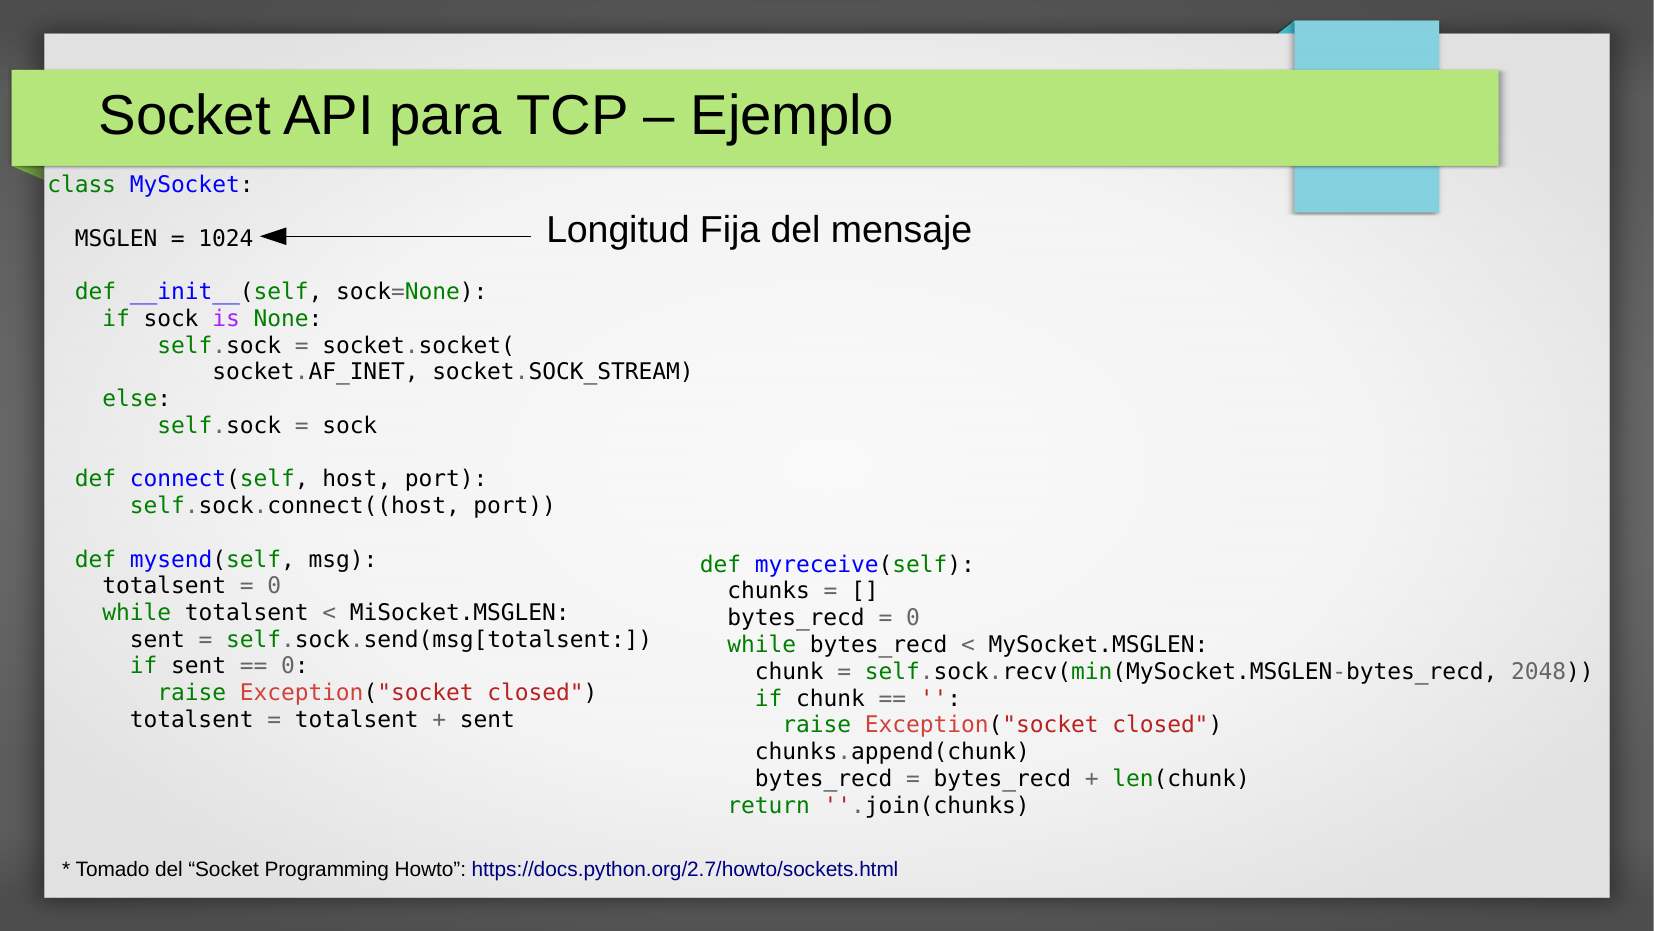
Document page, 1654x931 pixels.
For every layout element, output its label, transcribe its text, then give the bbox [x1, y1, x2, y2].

text_box def myreceive(self): chunks = [] bytes_recd = 0 while bytes_recd < MySocket.MSGLEN: chunk = self.sock.recv(min(MySocket.MSGLEN-bytes_recd, 2048)) if chunk == '': raise Exception("socket closed") chunks.append(chunk) bytes_recd = bytes_recd + len(chunk) return ''.join(chunks) [685, 490, 1642, 853]
picture [0, 0, 1654, 931]
title Socket API para TCP – Ejemplo [82, 70, 1264, 160]
text_box * Tomado del “Socket Programming Howto”: https://docs.python.org/2.7/howto/sockets.html [47, 850, 934, 898]
text_box Longitud Fija del mensaje [531, 200, 1134, 258]
subtitle class MySocket: MSGLEN = 1024 def __init__(self, sock=None): if sock is None: self.sock = socket.socket( socket.AF_INET, socket.SOCK_STREAM) else: self.sock = sock def connect(self, host, port): self.sock.connect((host, port)) def mysend(self, msg): totalsent = 0 while totalsent < MiSocket.MSGLEN: sent = self.sock.send(msg[totalsent:]) if sent == 0: raise Exception("socket closed") totalsent = totalsent + sent [47, 171, 839, 850]
